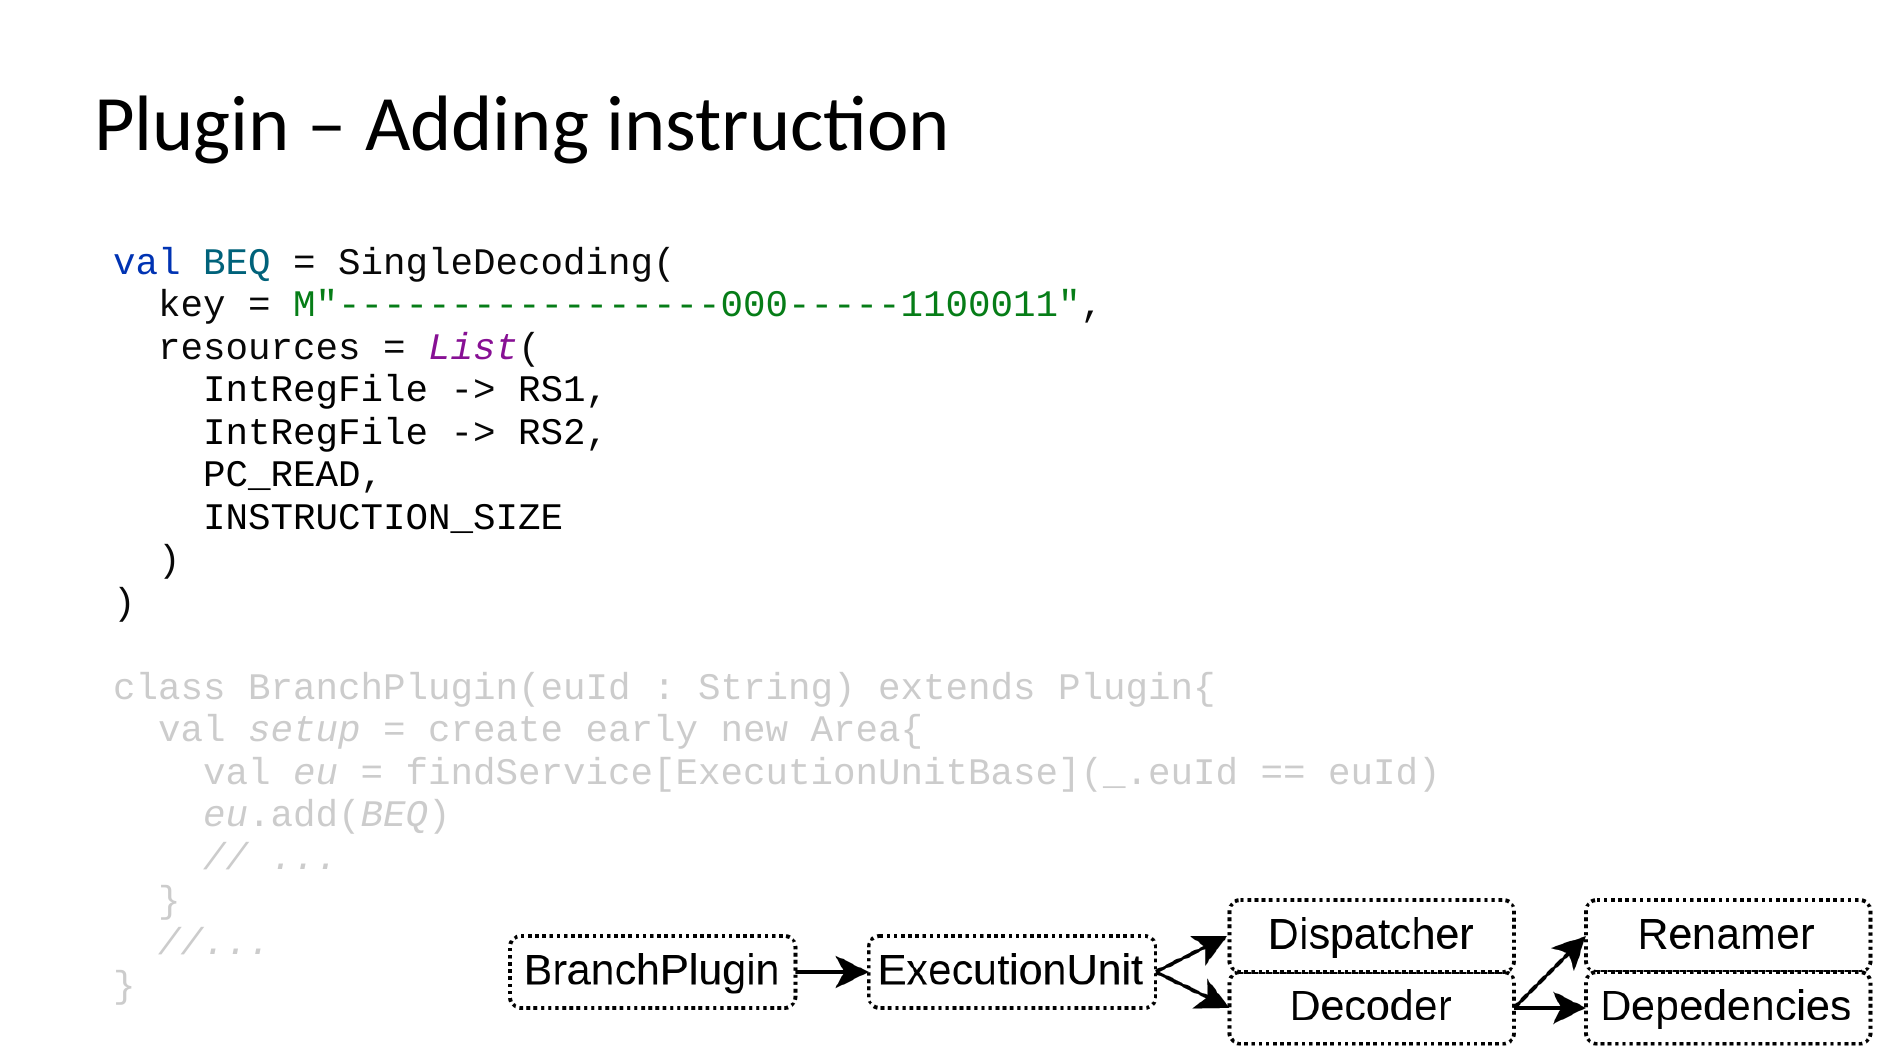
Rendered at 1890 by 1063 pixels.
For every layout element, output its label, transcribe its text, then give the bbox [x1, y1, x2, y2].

picture [472, 862, 1890, 1063]
text_box val BEQ = SingleDecoding( key = M"-----------------000-----1100011", resources = List( IntRegFile -> RS1, IntRegFile -> RS2, PC_READ, INSTRUCTION_SIZE ) ) class BranchPlugin(euId : String) extends Plugin{ val setup = create early new Area{ val eu = findService[ExecutionUnitBase](_.euId == euId) eu.add(BEQ) // ... } //... } [98, 235, 1890, 1016]
title Plugin – Adding instruction [94, 42, 1796, 220]
